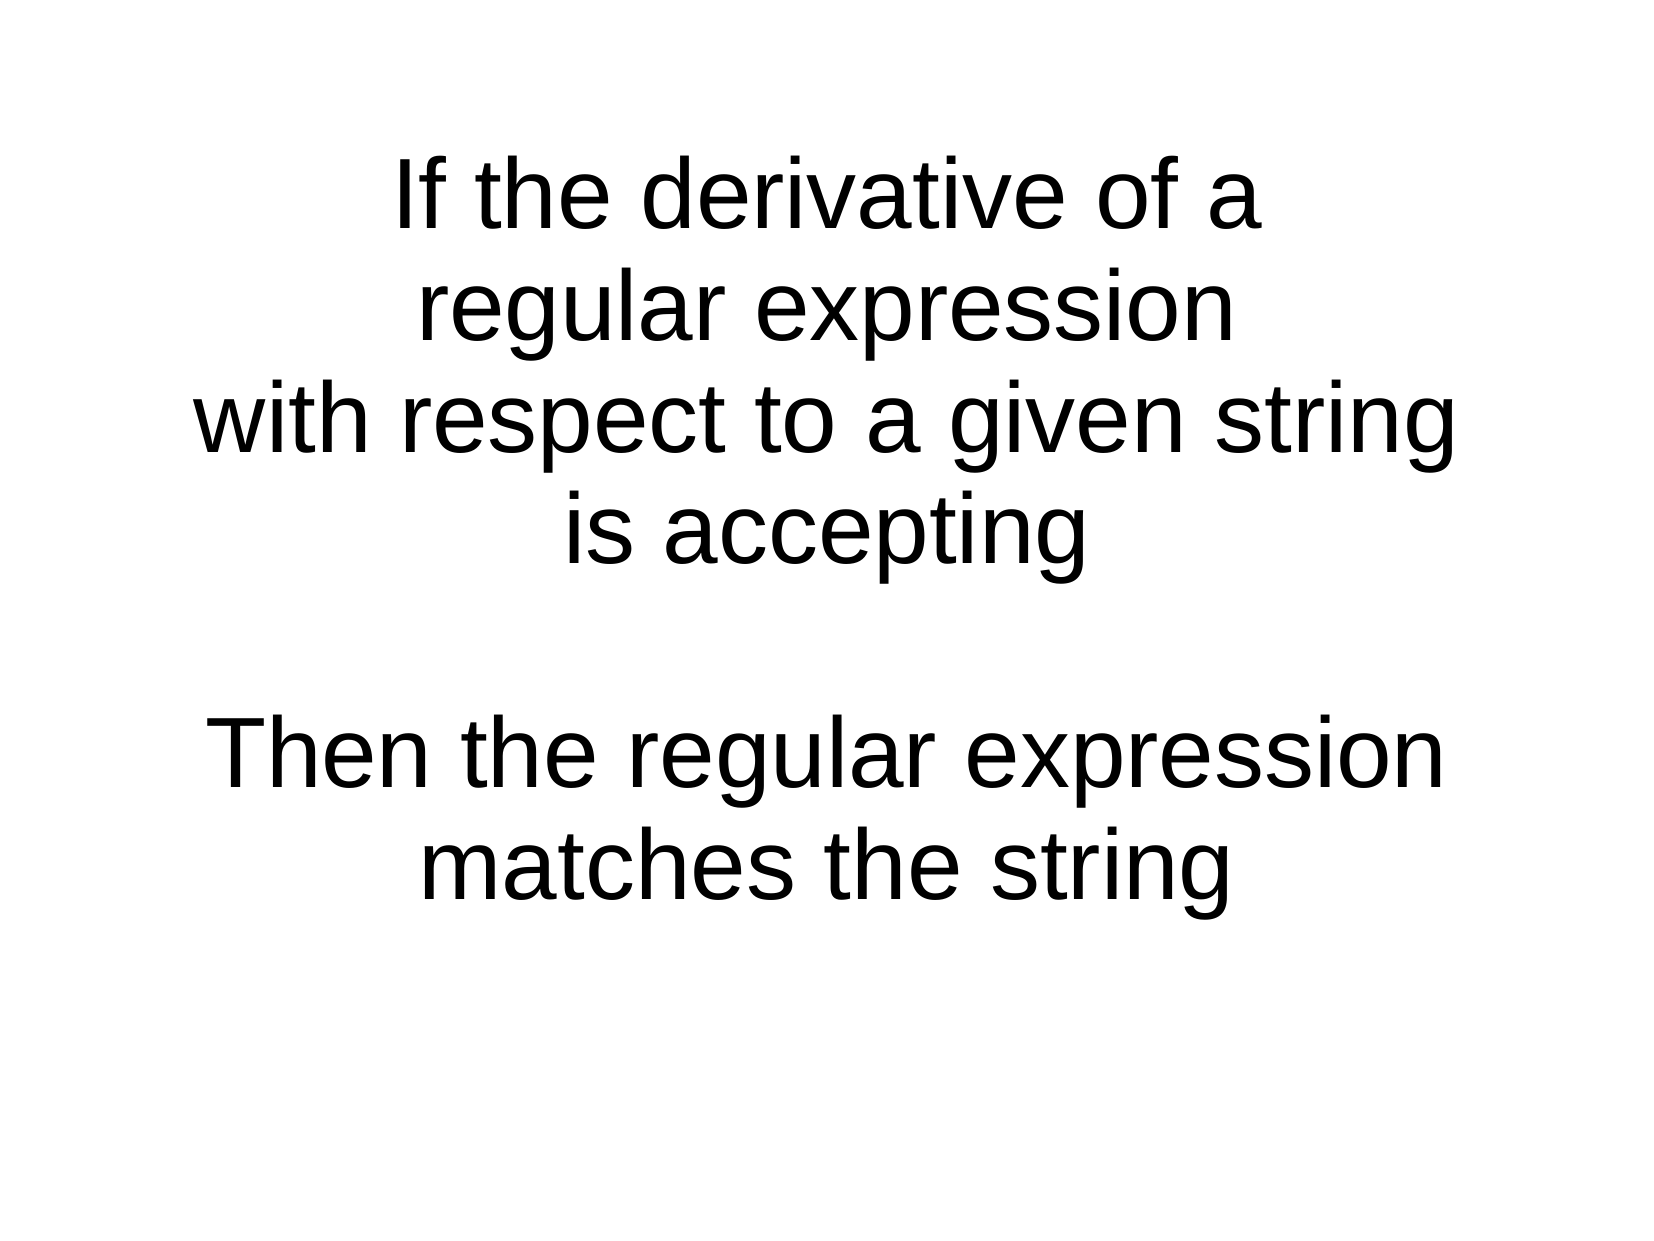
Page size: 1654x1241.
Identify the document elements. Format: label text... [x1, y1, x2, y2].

subtitle If the derivative of a regular expression with respect to a given string is accepting Then the regular expression matches the string [82, 49, 1571, 1010]
